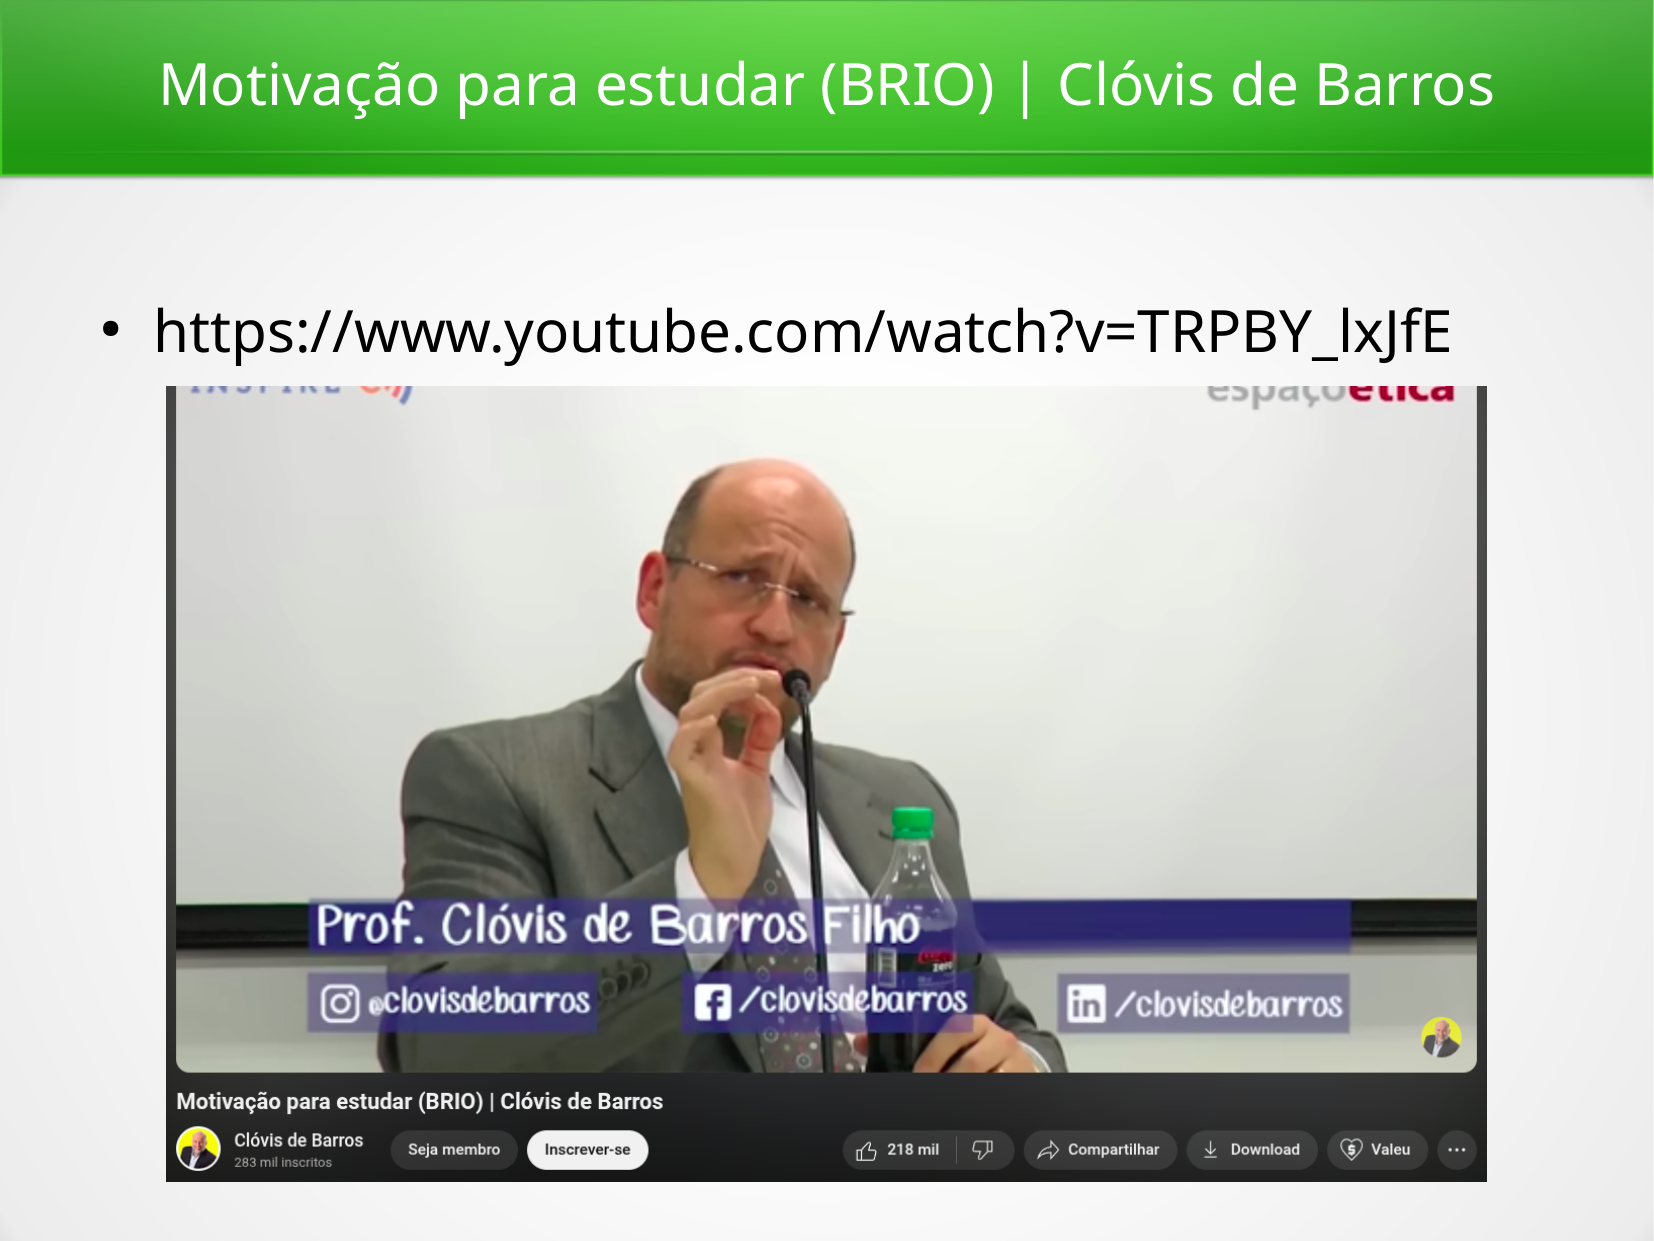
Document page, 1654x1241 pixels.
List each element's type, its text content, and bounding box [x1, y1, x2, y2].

title Motivação para estudar (BRIO) | Clóvis de Barros [82, 11, 1571, 154]
picture [0, 0, 1654, 1241]
list https://www.youtube.com/watch?v=TRPBY_lxJfE [82, 290, 1571, 1010]
